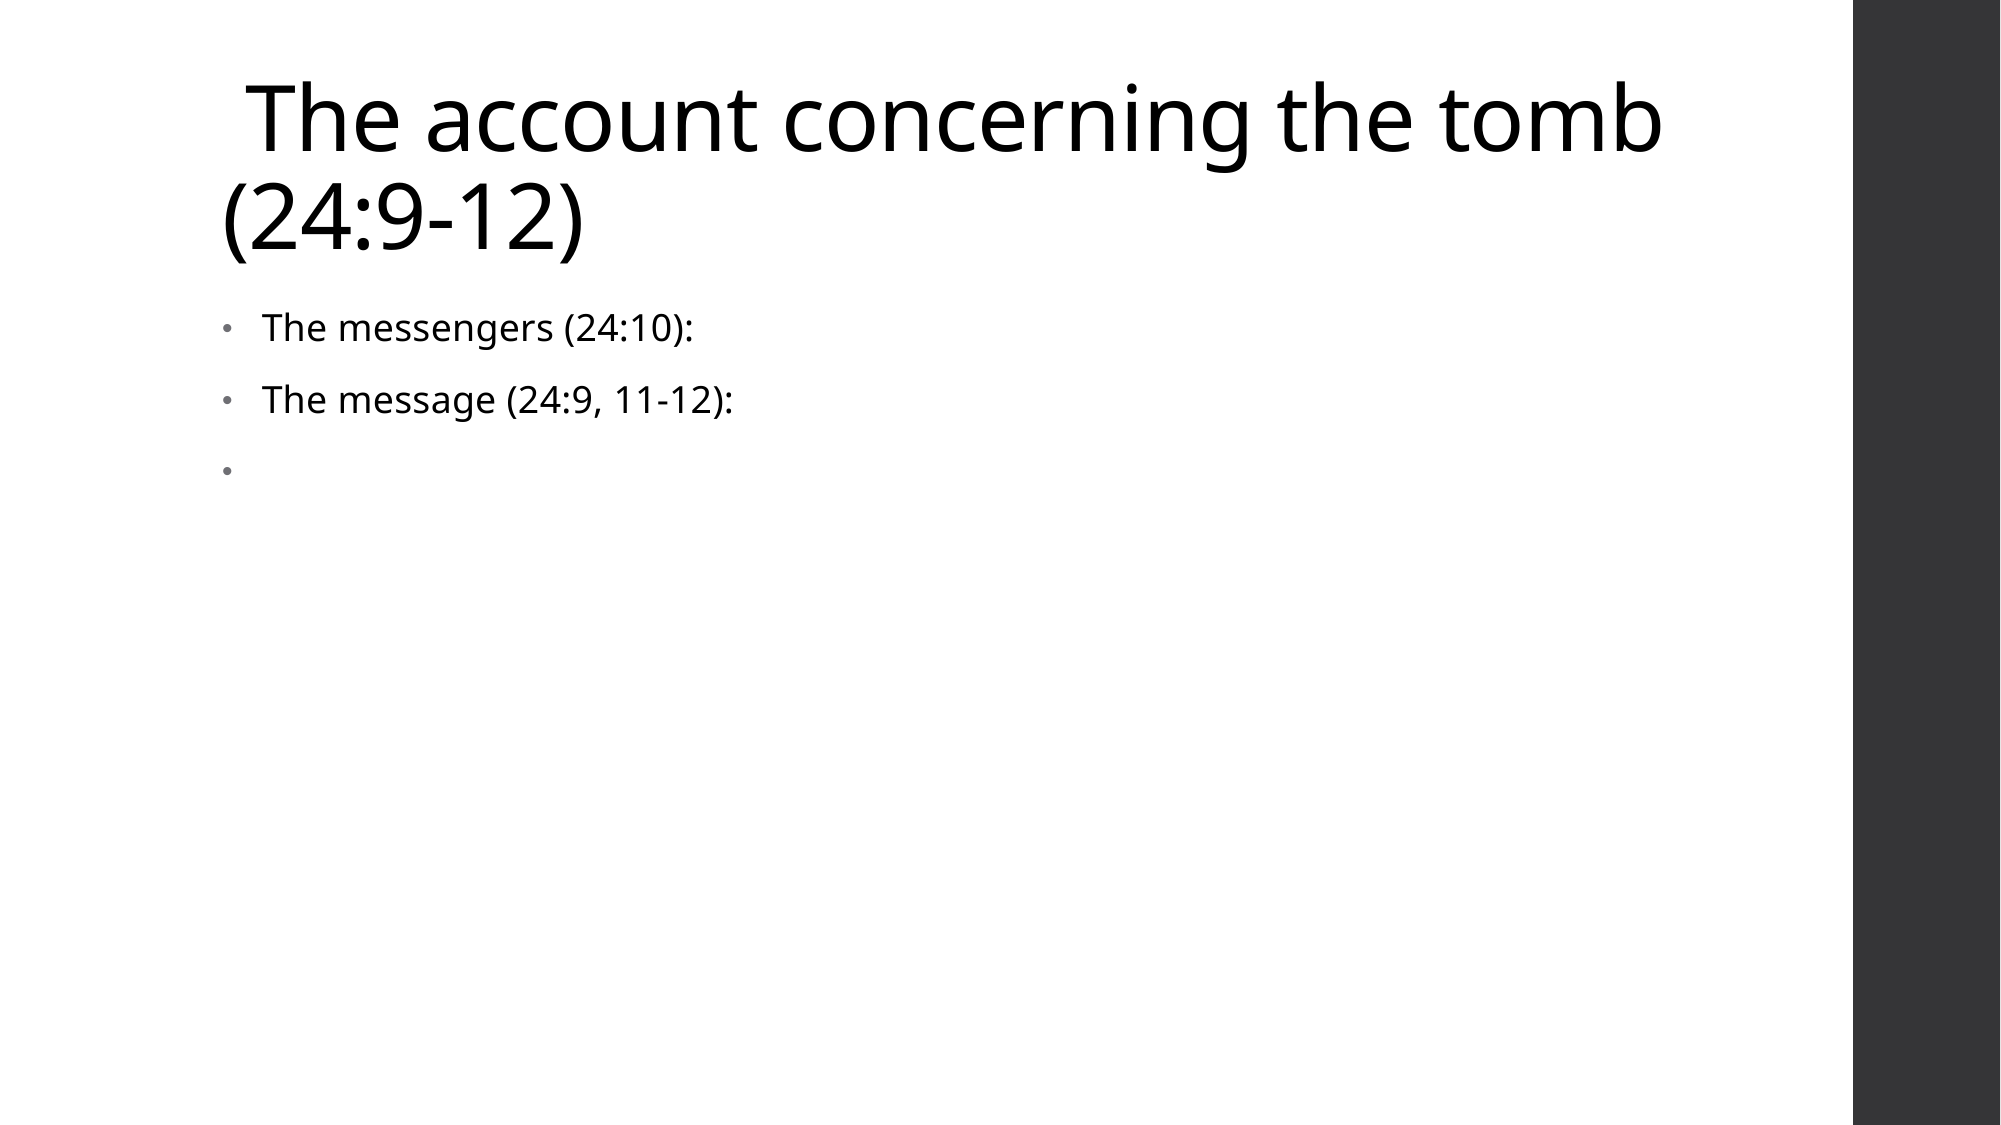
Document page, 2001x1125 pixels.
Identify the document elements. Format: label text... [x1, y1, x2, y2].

list The messengers (24:10): The message (24:9, 11-12): [206, 299, 1617, 1014]
title The account concerning the tomb (24:9-12) [206, 60, 1797, 278]
